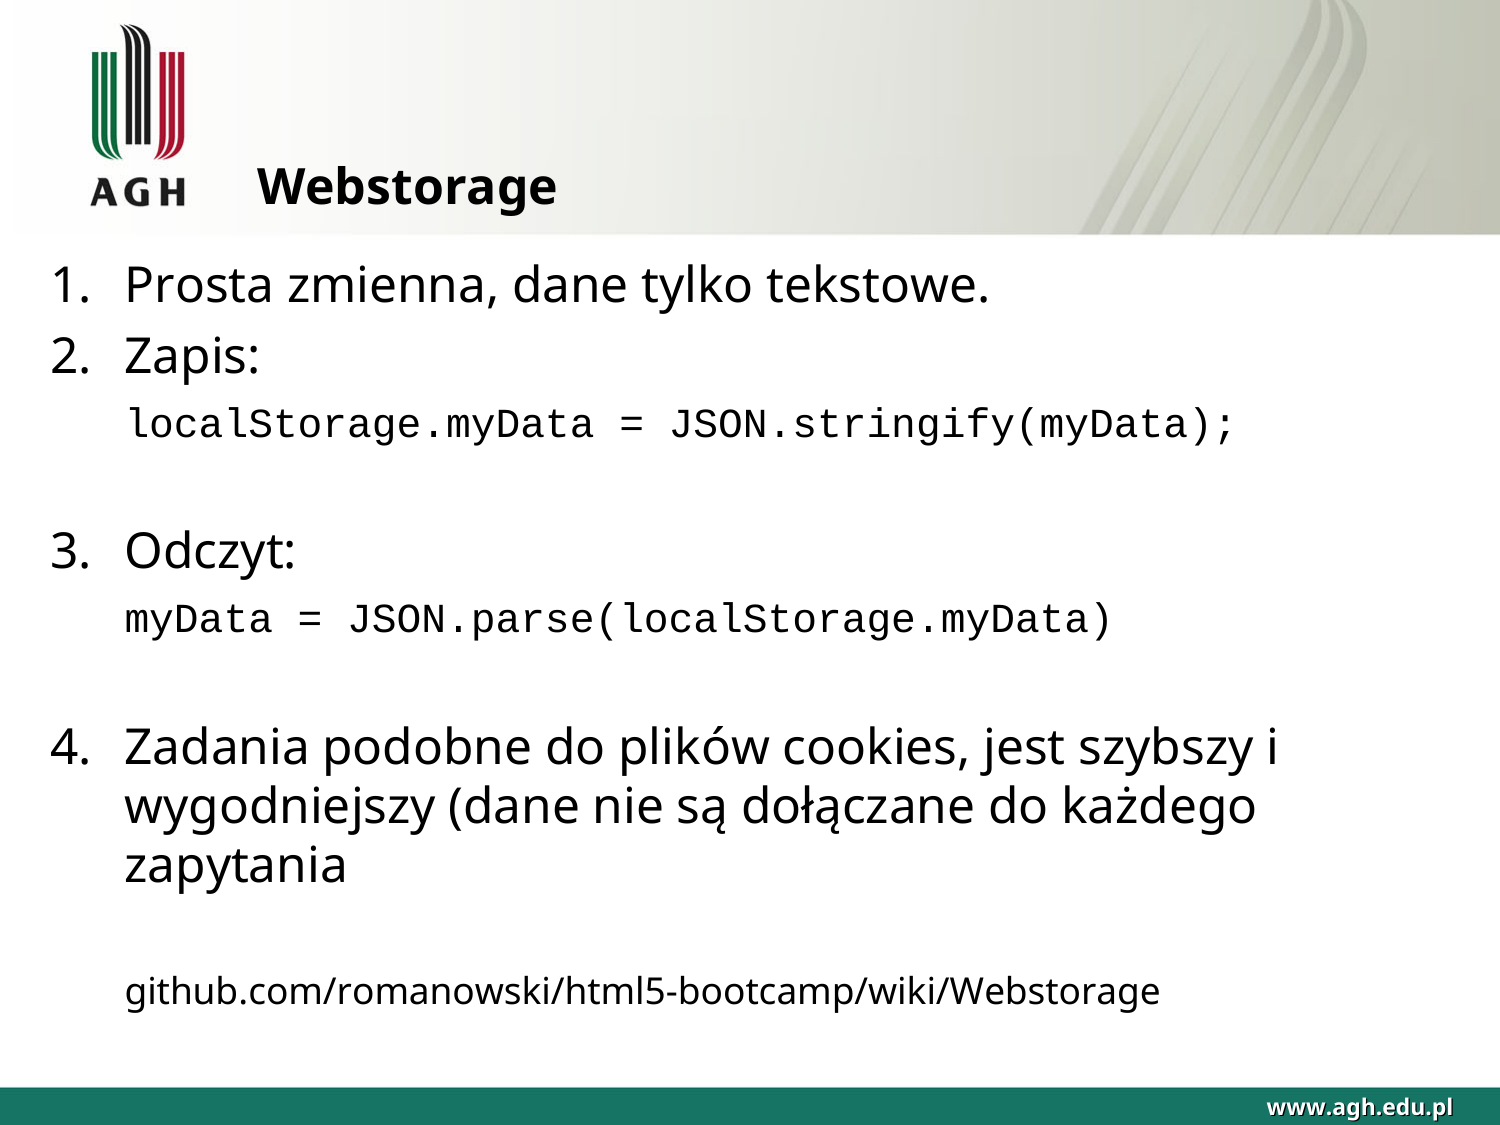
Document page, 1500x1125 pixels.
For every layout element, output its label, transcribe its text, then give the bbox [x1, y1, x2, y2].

text_box www.agh.edu.pl [1251, 1084, 1500, 1125]
title Webstorage [242, 137, 1436, 233]
list Prosta zmienna, dane tylko tekstowe. Zapis: localStorage.myData = JSON.stringify(myData); Odczyt: myData = JSON.parse(localStorage.myData) Zadania podobne do plików cookies, jest szybszy i wygodniejszy (dane nie są dołączane do każdego zapytania github.com/romanowski/html5-bootcamp/wiki/Webstorage [35, 165, 1402, 1017]
picture [0, 0, 1500, 1125]
